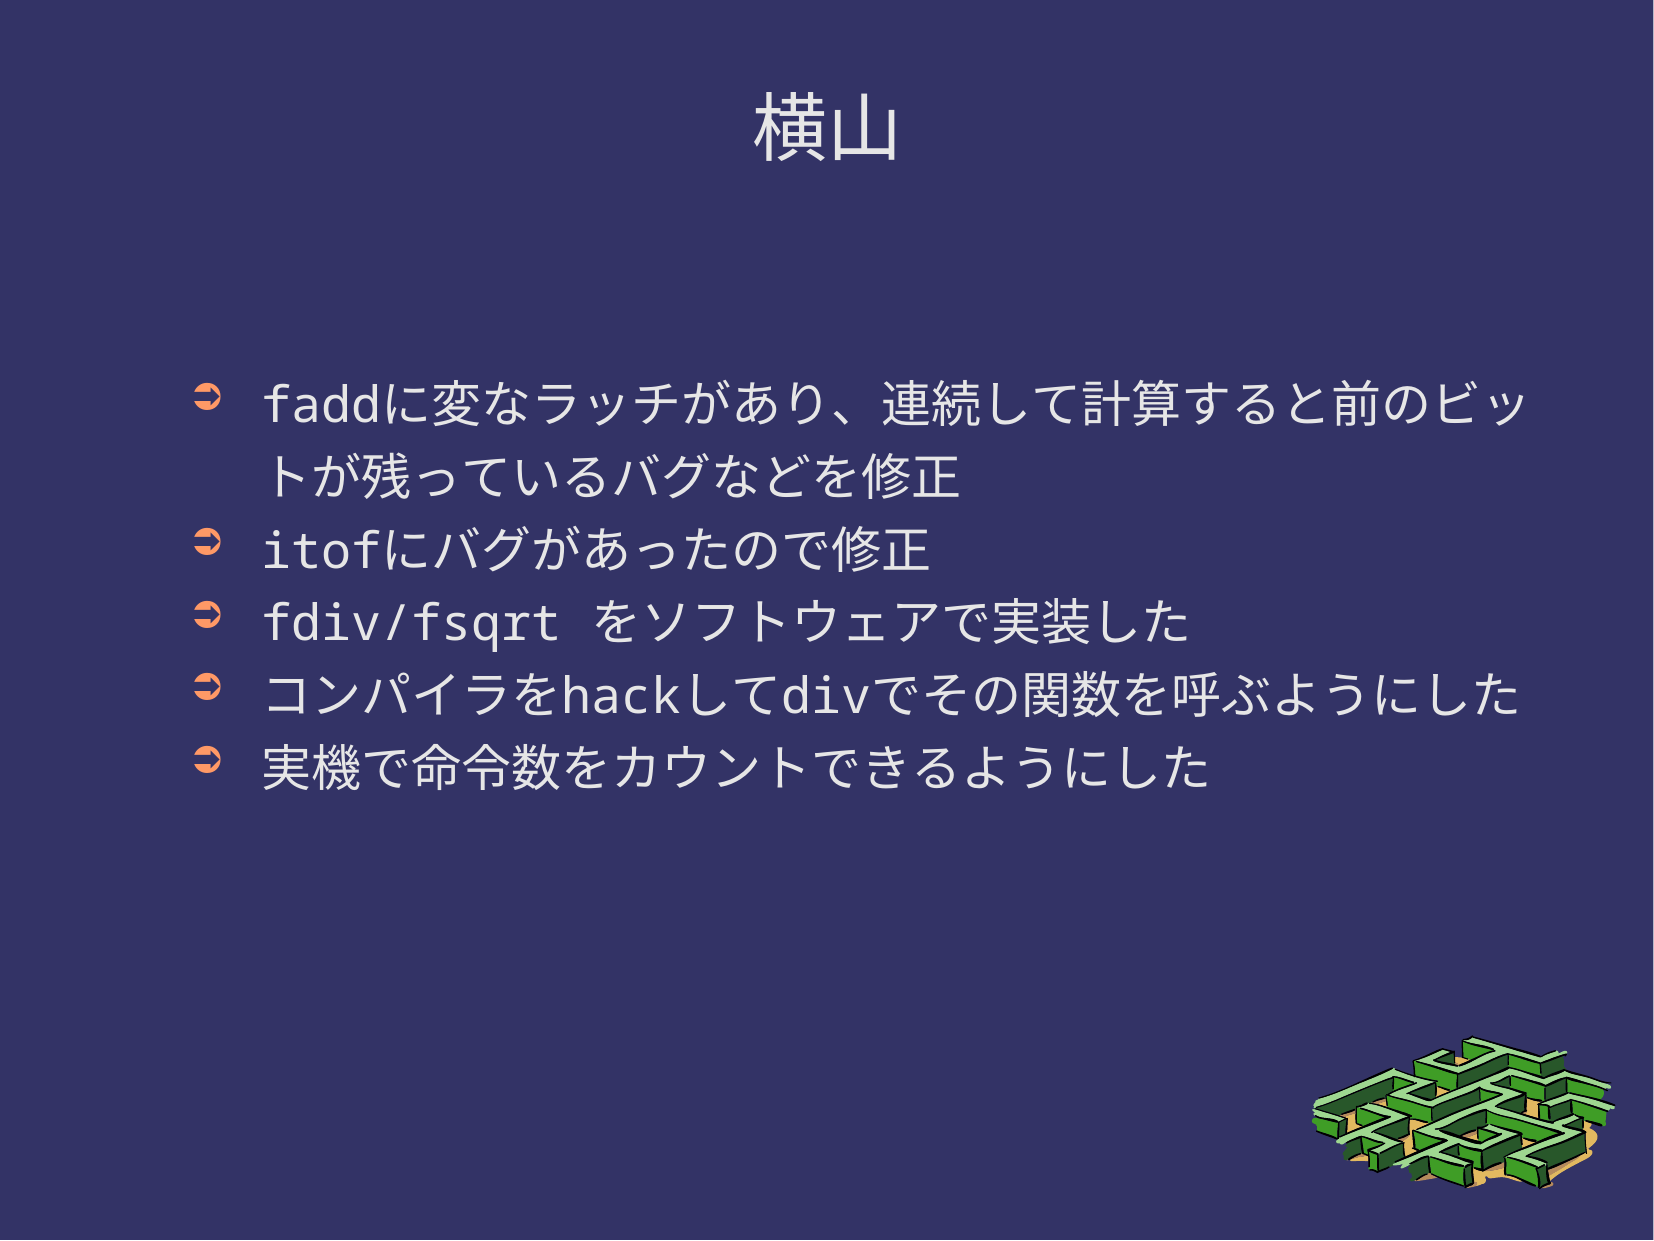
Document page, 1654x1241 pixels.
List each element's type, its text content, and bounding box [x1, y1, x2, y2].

title 横山 [121, 19, 1534, 227]
list faddに変なラッチがあり、連続して計算すると前のビットが残っているバグなどを修正 itofにバグがあったので修正 fdiv/fsqrt をソフトウェアで実装した コンパイラをhackしてdivでその関数を呼ぶようにした 実機で命令数をカウントできるようにした [178, 364, 1570, 1085]
